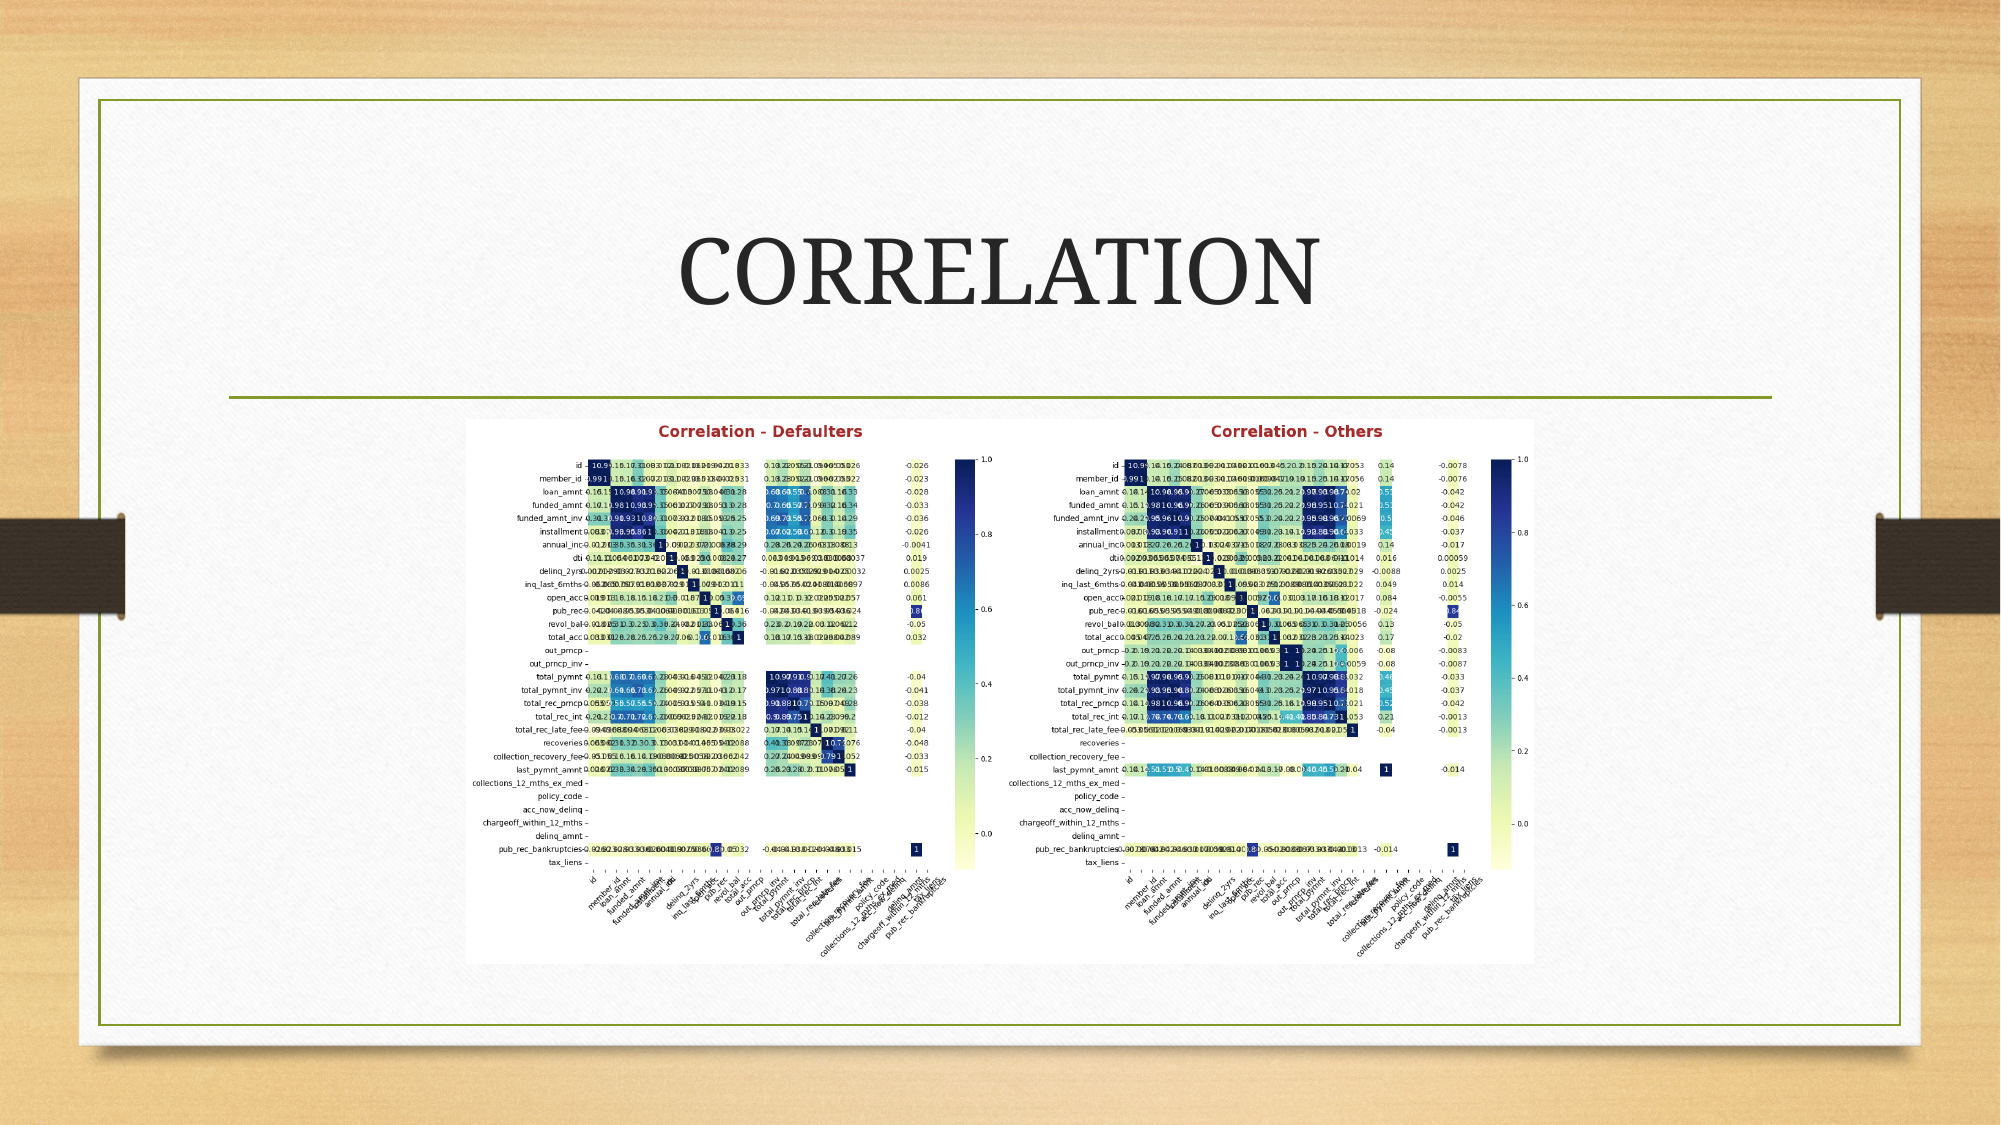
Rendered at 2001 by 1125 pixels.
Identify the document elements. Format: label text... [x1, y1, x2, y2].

title CORRELATION [212, 161, 1788, 376]
picture [466, 419, 1534, 964]
